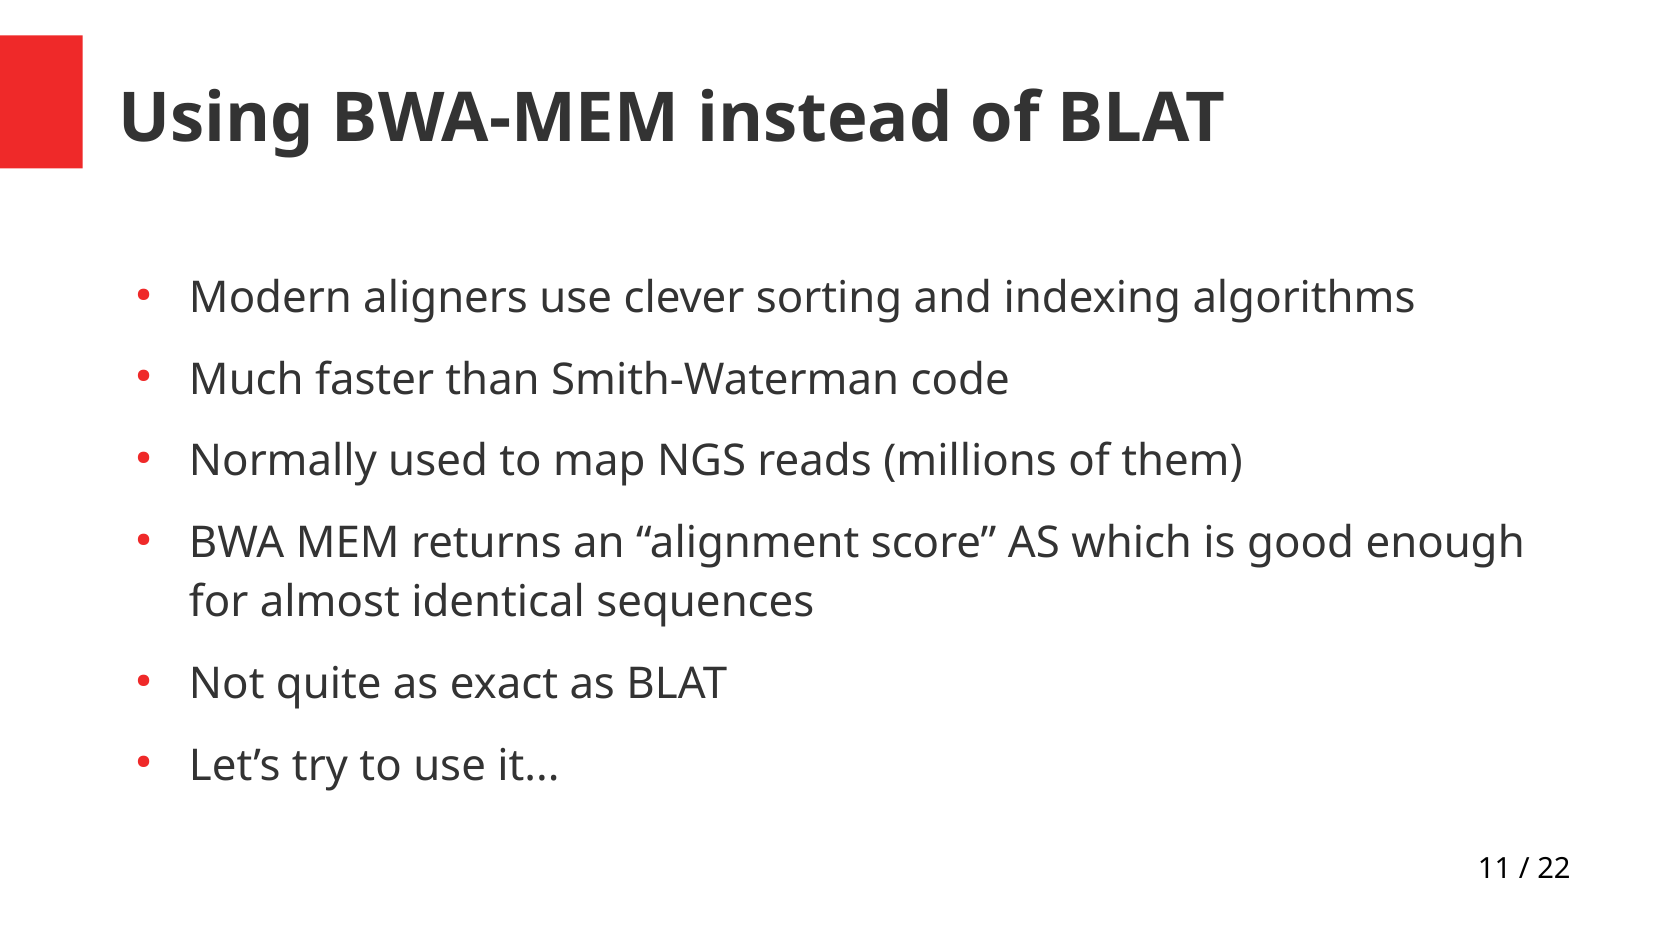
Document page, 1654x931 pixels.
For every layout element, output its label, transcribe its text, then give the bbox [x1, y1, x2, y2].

list Modern aligners use clever sorting and indexing algorithms Much faster than Smith-Waterman code Normally used to map NGS reads (millions of them) BWA MEM returns an “alignment score” AS which is good enough for almost identical sequences Not quite as exact as BLAT Let’s try to use it... [118, 265, 1536, 806]
title Using BWA-MEM instead of BLAT [118, 37, 1571, 193]
